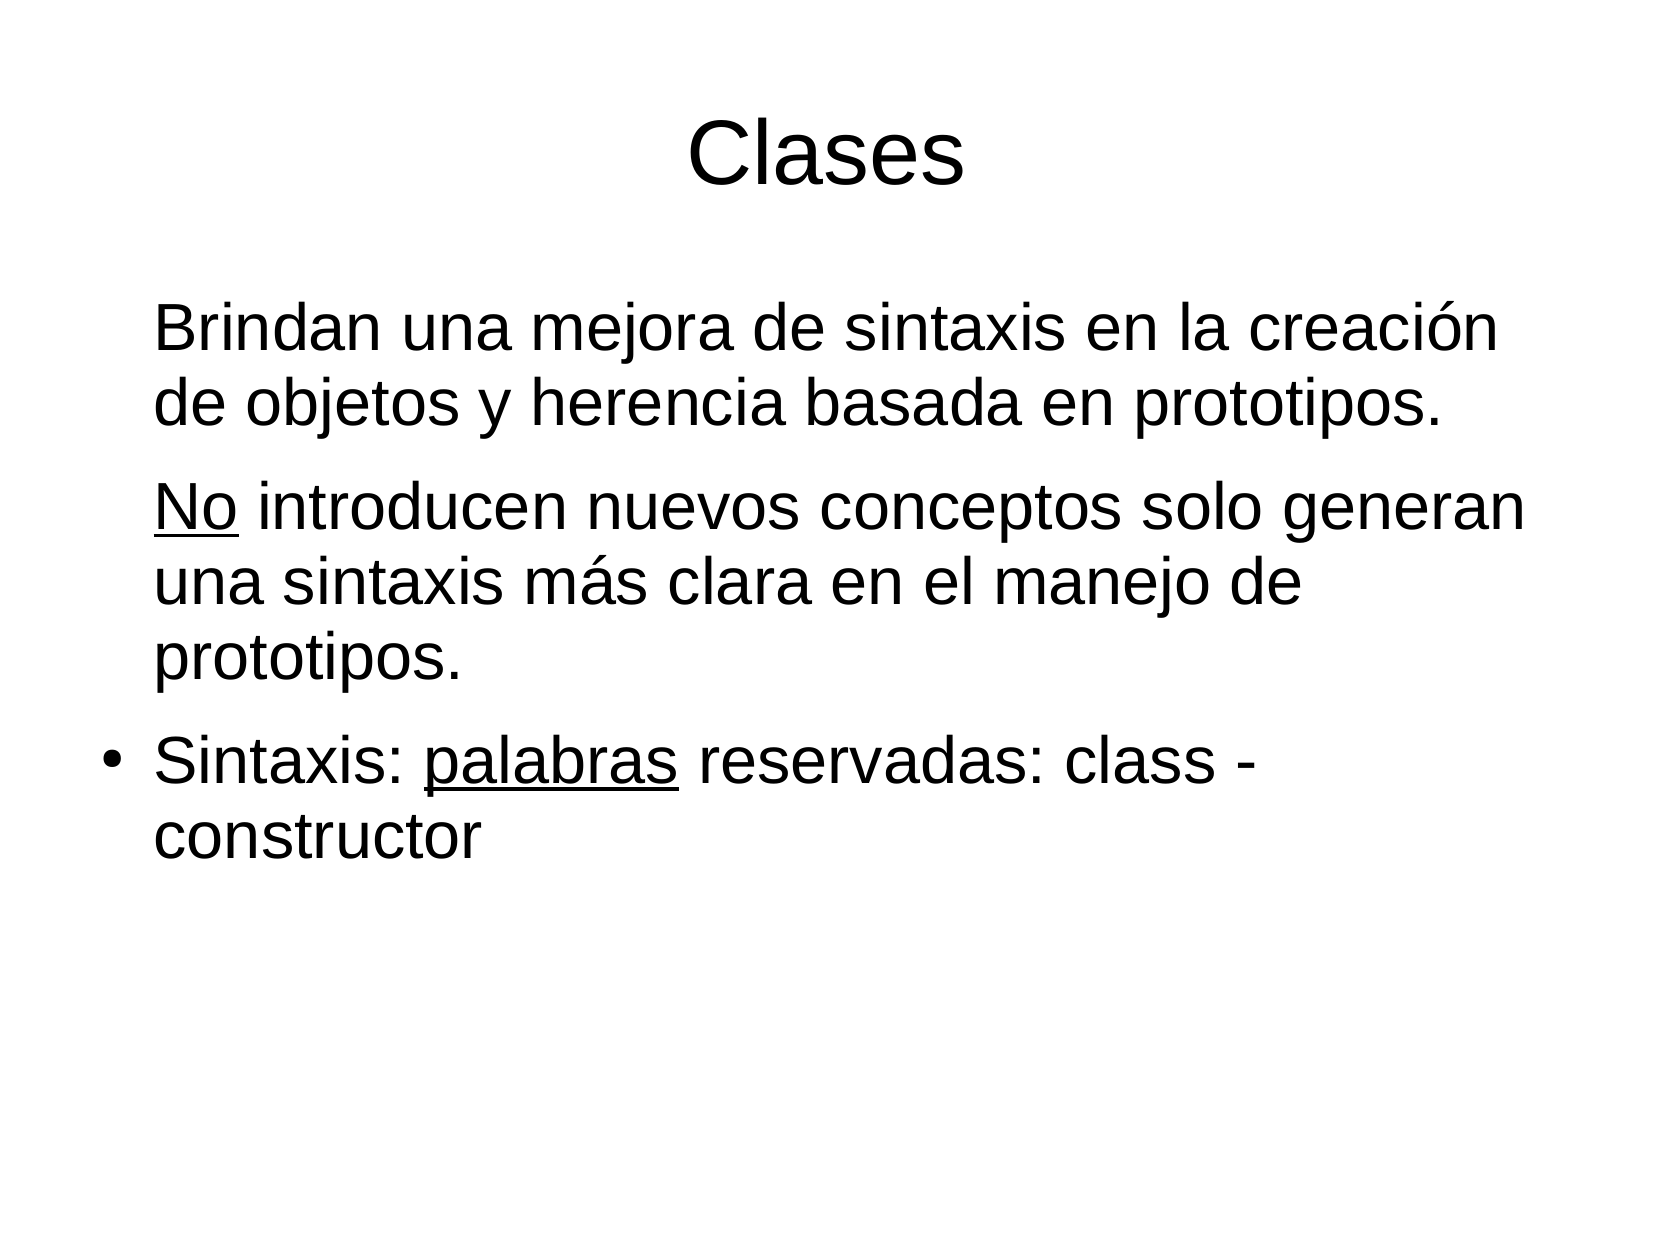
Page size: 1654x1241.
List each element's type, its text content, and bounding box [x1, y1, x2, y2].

list Brindan una mejora de sintaxis en la creación de objetos y herencia basada en prototipos. No introducen nuevos conceptos solo generan una sintaxis más clara en el manejo de prototipos. Sintaxis: palabras reservadas: class - constructor [82, 290, 1571, 1109]
title Clases [82, 49, 1571, 257]
